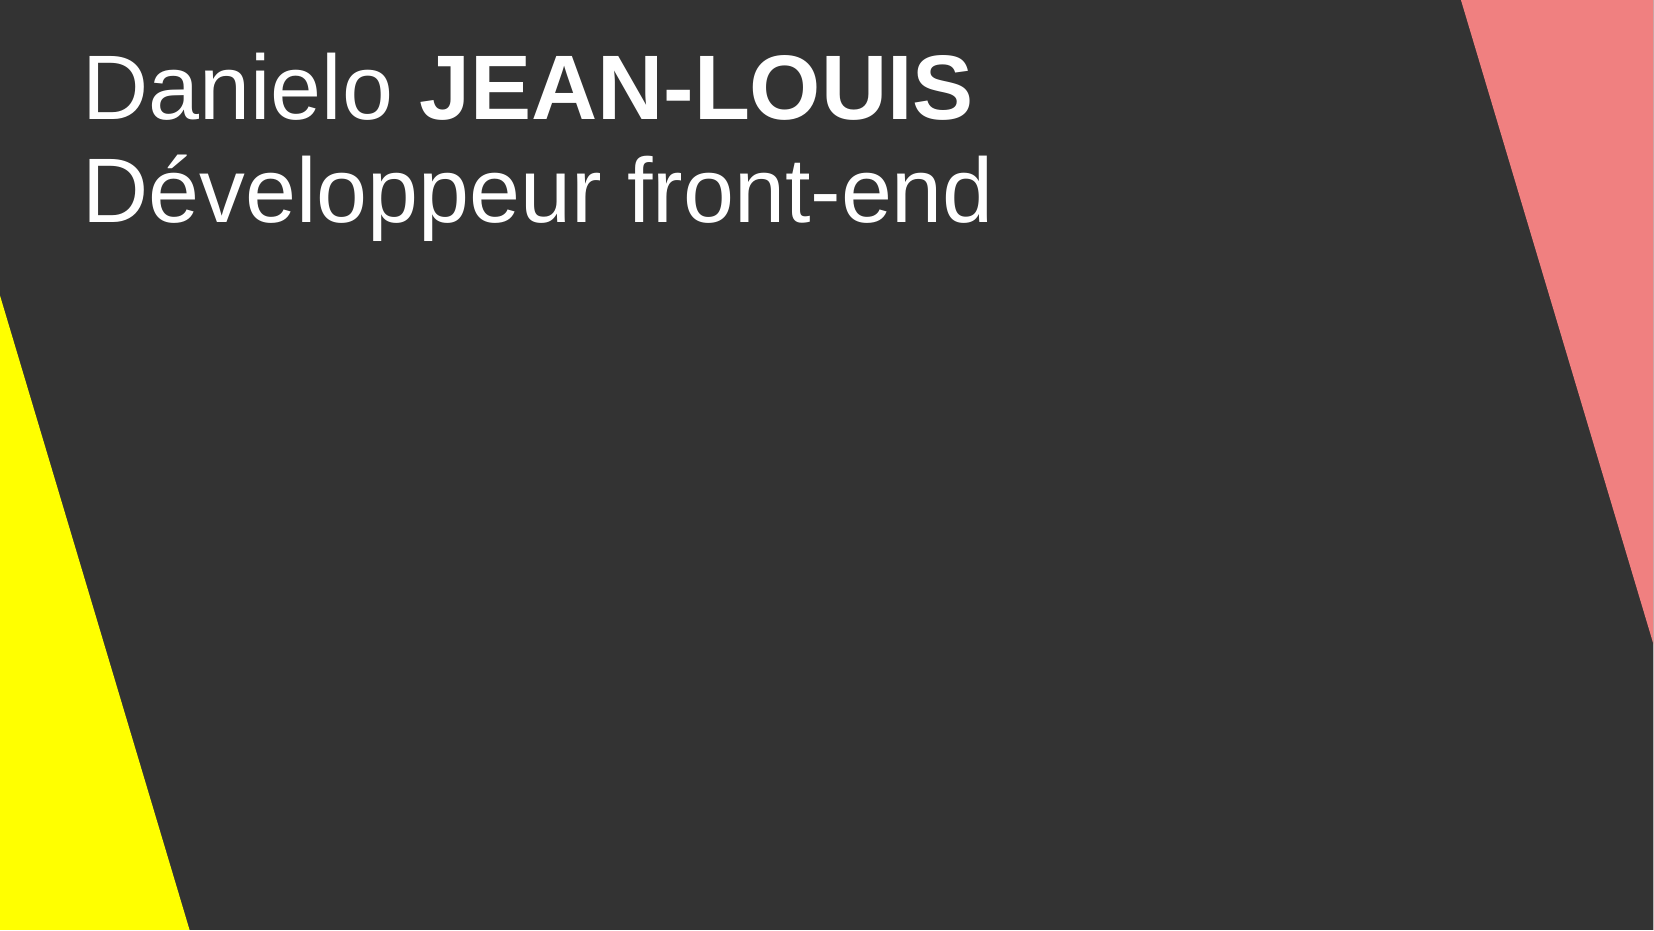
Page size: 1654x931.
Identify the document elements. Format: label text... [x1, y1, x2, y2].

subtitle Danielo JEAN-LOUIS Développeur front-end [82, 36, 1571, 758]
text_box [1460, 0, 1654, 647]
text_box [0, 295, 190, 930]
